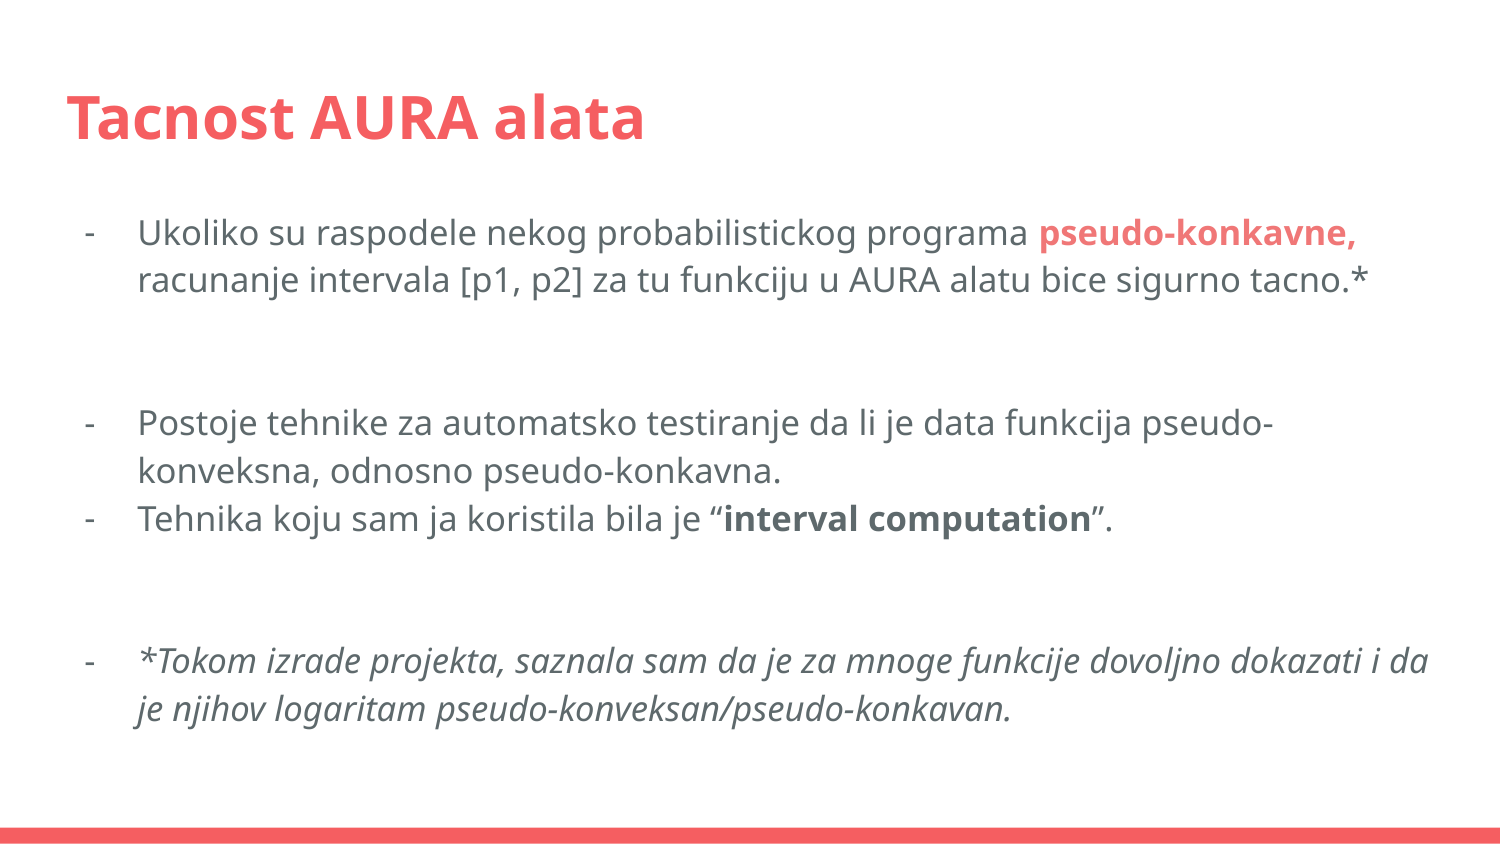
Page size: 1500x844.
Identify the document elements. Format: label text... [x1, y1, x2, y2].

title Tacnost AURA alata [51, 64, 1449, 167]
list Ukoliko su raspodele nekog probabilistickog programa pseudo-konkavne, racunanje intervala [p1, p2] za tu funkciju u AURA alatu bice sigurno tacno.* Postoje tehnike za automatsko testiranje da li je data funkcija pseudo-konveksna, odnosno pseudo-konkavna. Tehnika koju sam ja koristila bila je “interval computation”. *Tokom izrade projekta, saznala sam da je za mnoge funkcije dovoljno dokazati i da je njihov logaritam pseudo-konveksan/pseudo-konkavan. [51, 189, 1449, 750]
